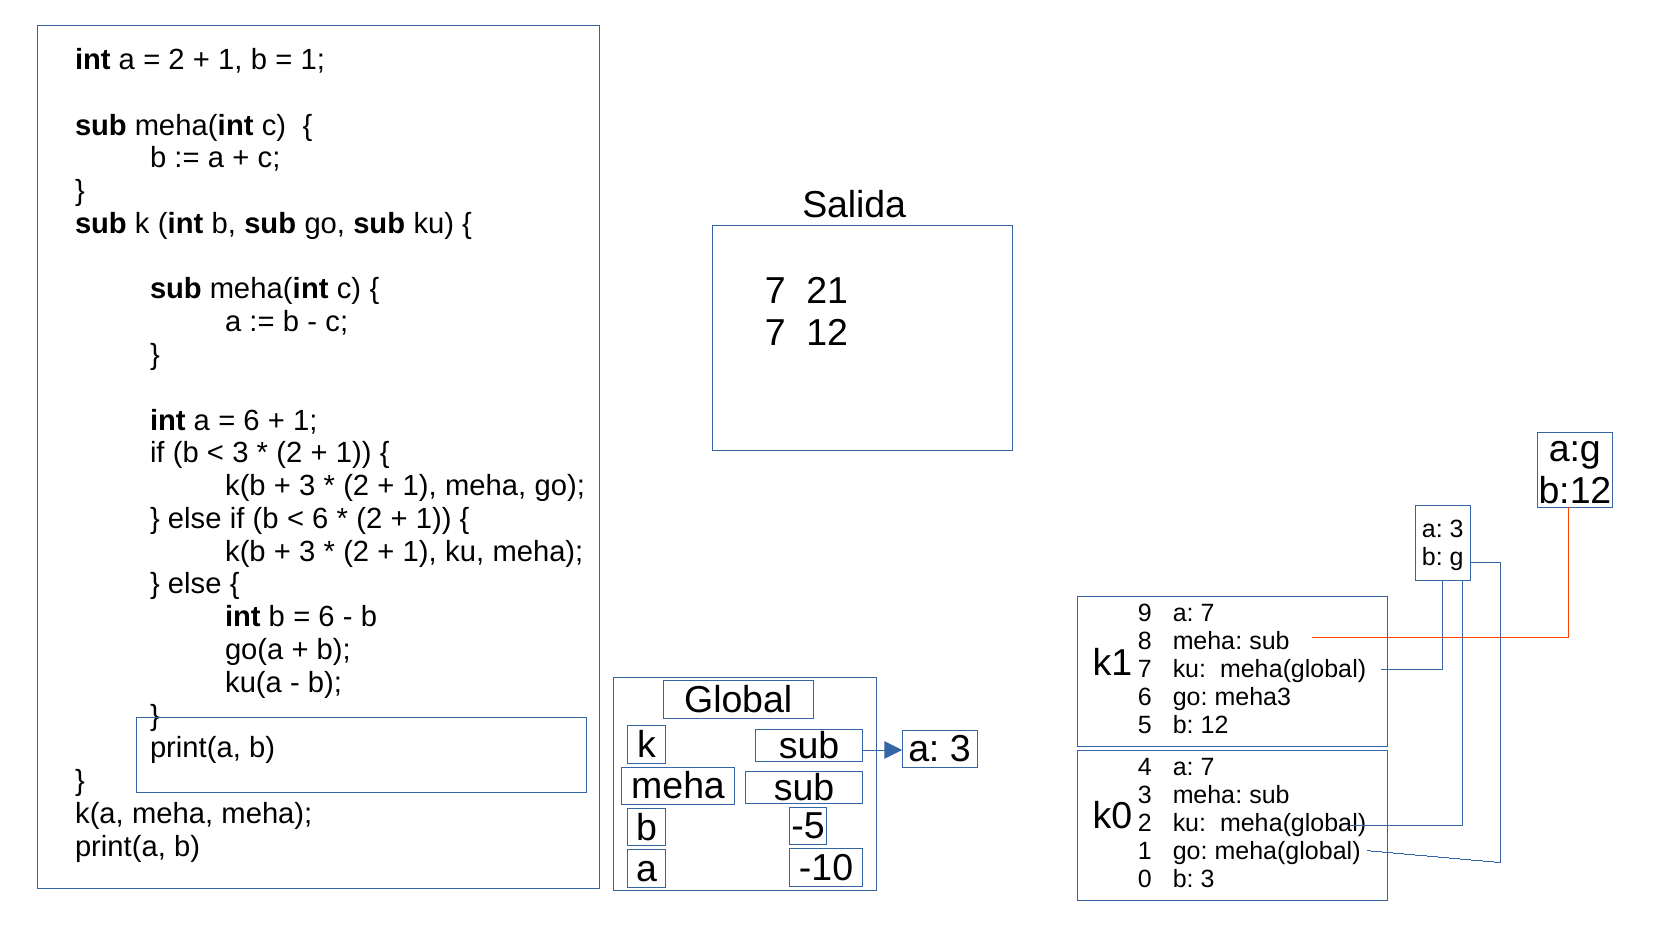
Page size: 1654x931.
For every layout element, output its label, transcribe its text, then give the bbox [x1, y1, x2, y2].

text_box b [627, 808, 666, 846]
text_box k [627, 725, 666, 764]
text_box 9 a: 7 8 meha: sub 7 ku: meha(global) 6 go: meha3 5 b: 12 [1123, 591, 1382, 747]
text_box 7 21 7 12 [750, 262, 863, 362]
text_box meha [621, 767, 735, 805]
text_box Global [663, 680, 814, 719]
text_box k0 [1077, 787, 1123, 845]
text_box a: 3 b: g [1415, 505, 1471, 581]
subtitle int a = 2 + 1, b = 1; sub meha(int c) { b := a + c; } sub k (int b, sub go, sub ku) { sub meha(int c) { a := b - c; } int a = 6 + 1; if (b < 3 * (2 + 1)) { k(b + 3 * (2 + 1), meha, go); } else if (b < 6 * (2 + 1)) { k(b + 3 * (2 + 1), ku, meha); } else { int b = 6 - b go(a + b); ku(a - b); } print(a, b) } k(a, meha, meha); print(a, b) [75, 43, 638, 863]
text_box -5 [789, 807, 827, 845]
text_box sub [745, 771, 863, 804]
text_box -10 [789, 848, 863, 887]
text_box a:g b:12 [1537, 432, 1613, 508]
text_box k1 [1077, 634, 1123, 691]
text_box a [627, 849, 666, 888]
text_box sub [755, 729, 863, 762]
text_box a: 3 [902, 730, 978, 768]
text_box Salida [787, 175, 921, 233]
text_box 4 a: 7 3 meha: sub 2 ku: meha(global) 1 go: meha(global) 0 b: 3 [1123, 747, 1382, 901]
